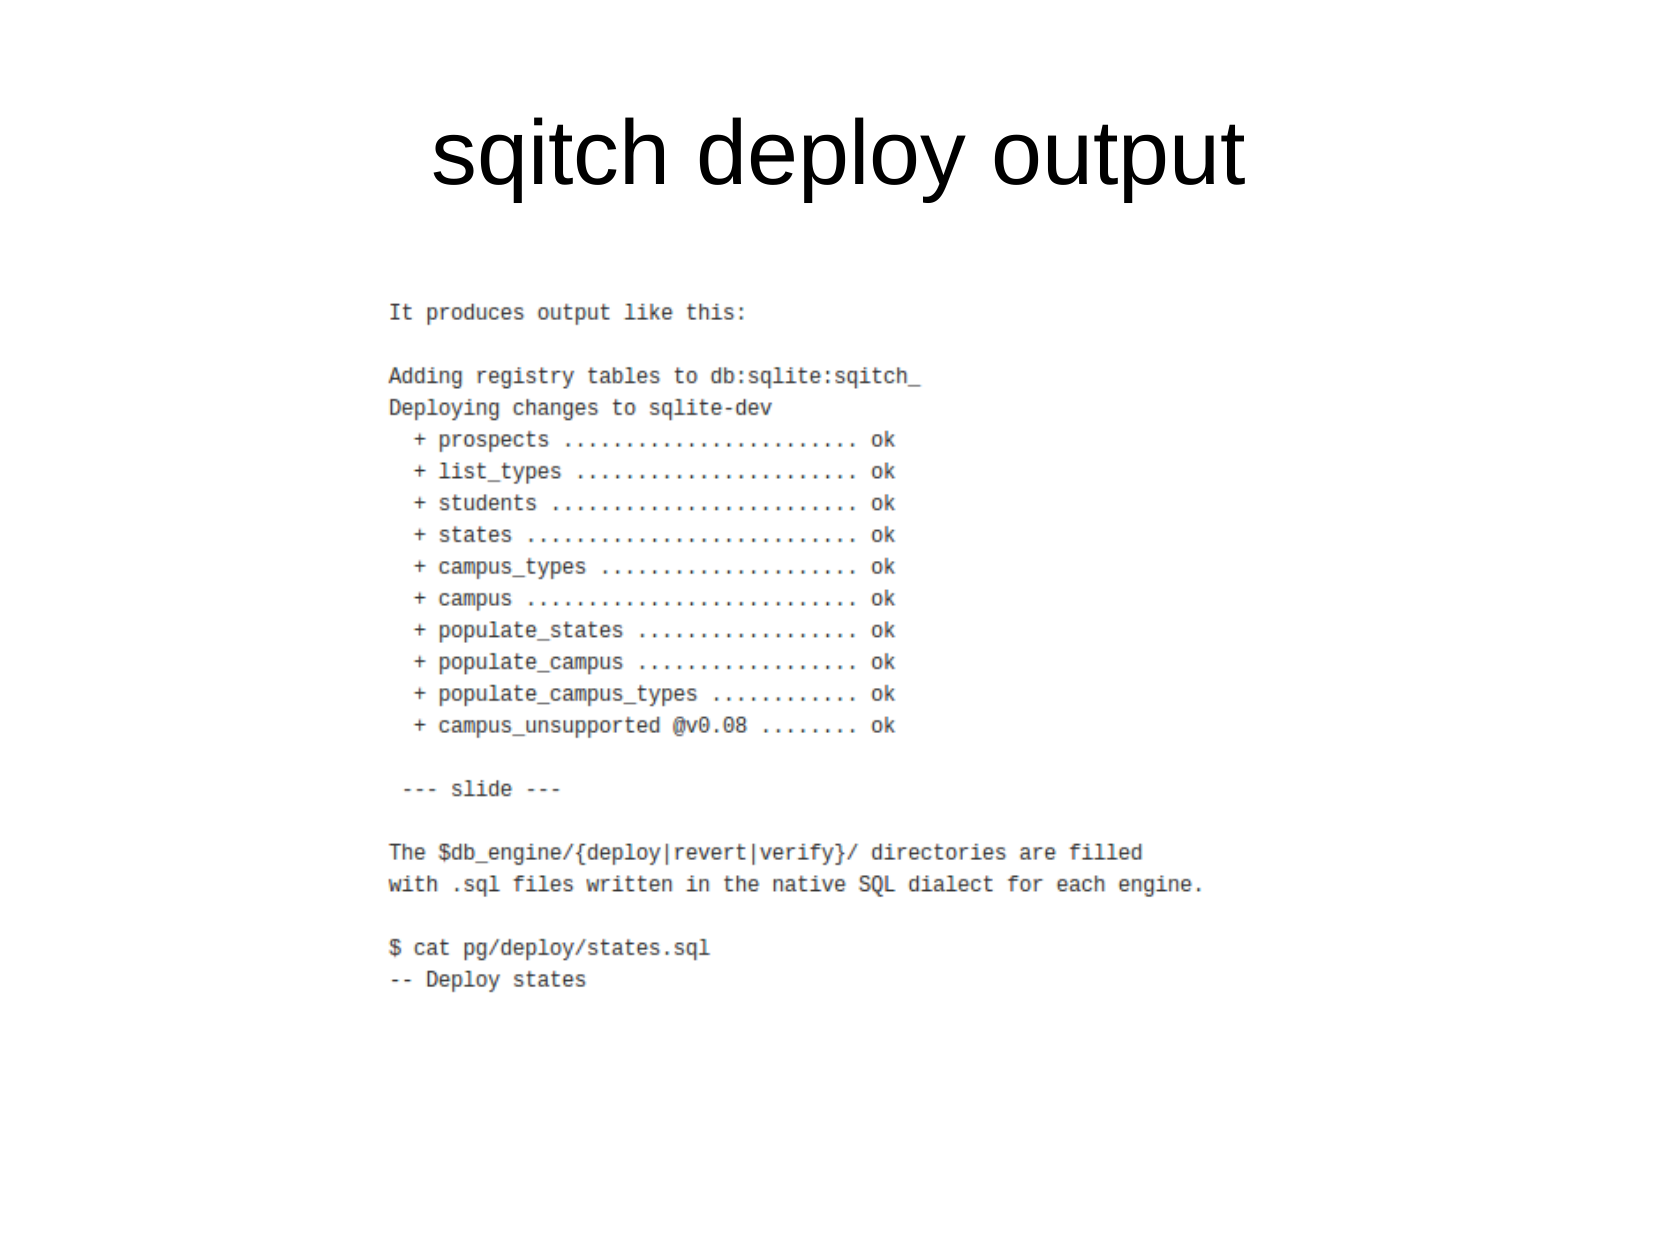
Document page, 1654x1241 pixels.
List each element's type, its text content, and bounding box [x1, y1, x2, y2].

title sqitch deploy output [82, 49, 1571, 257]
picture [375, 290, 1279, 1010]
